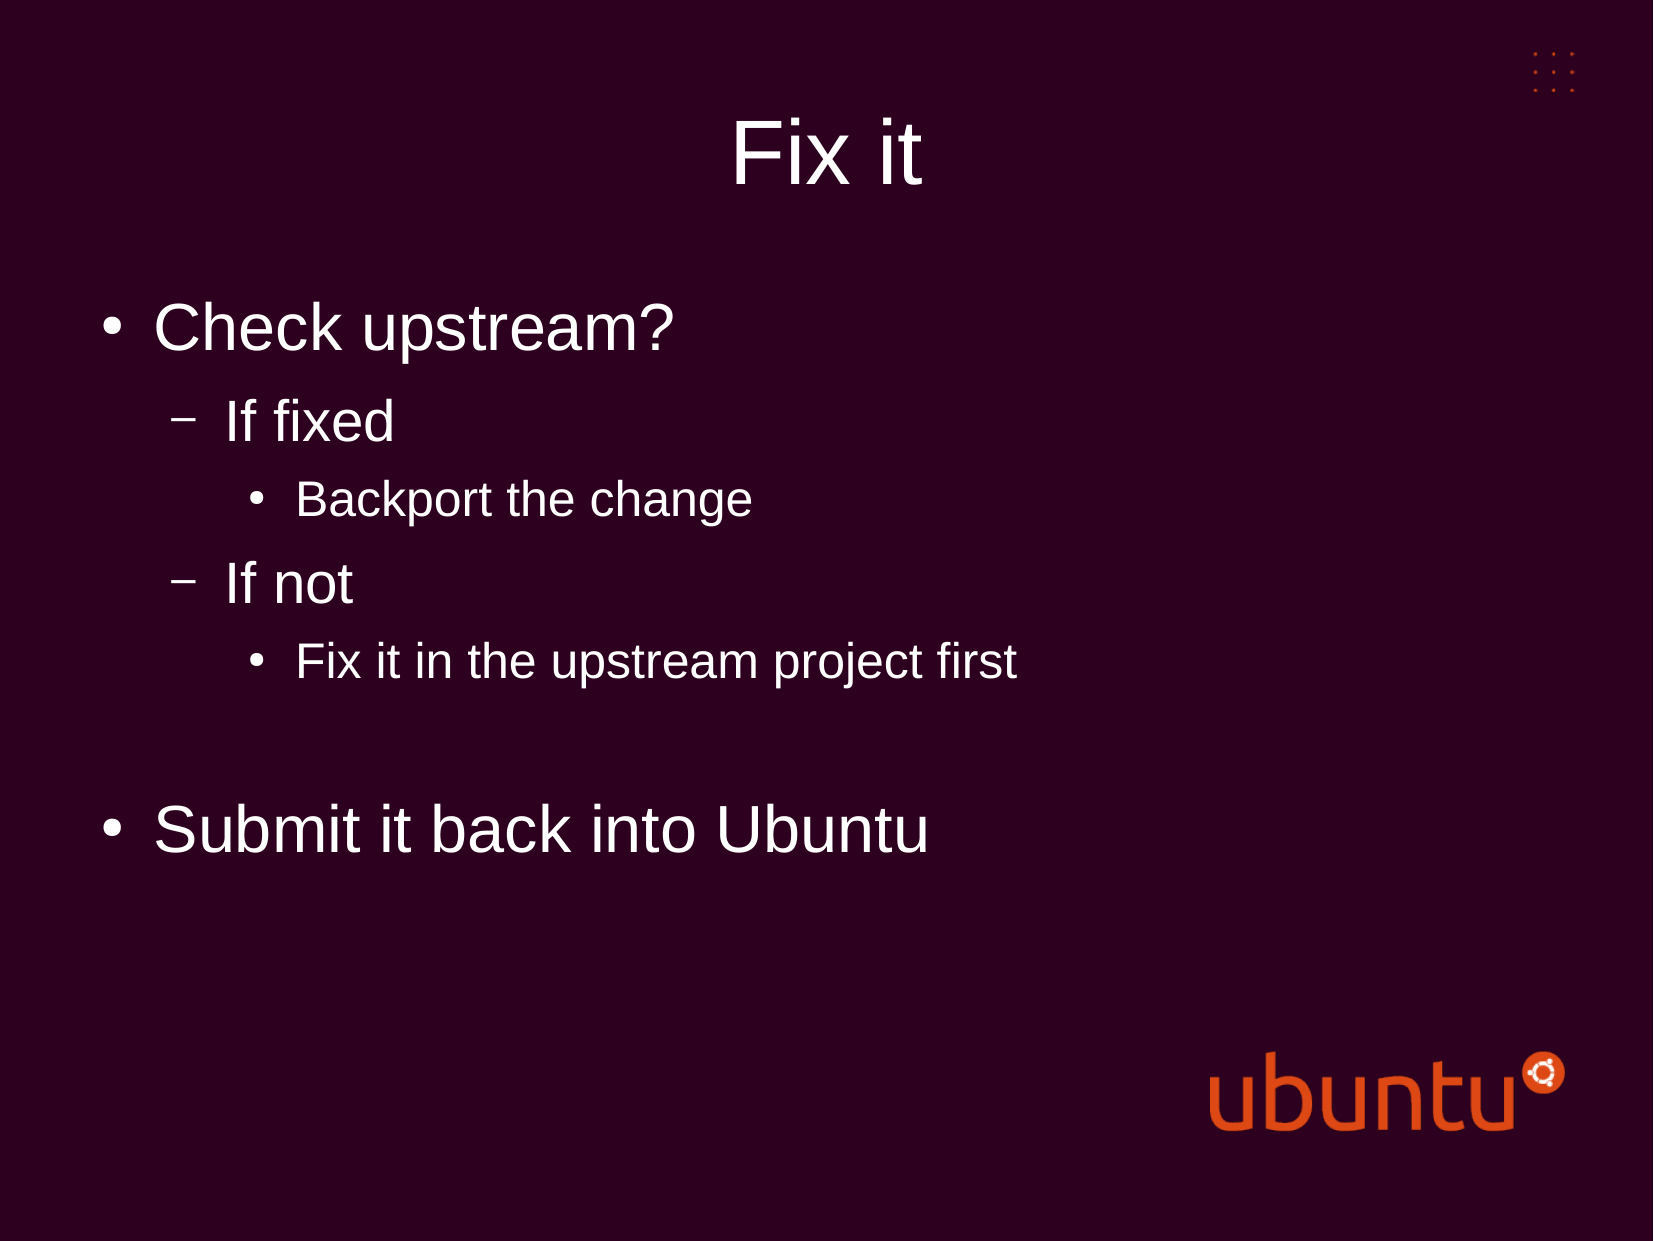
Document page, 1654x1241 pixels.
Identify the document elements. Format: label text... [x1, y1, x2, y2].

list Check upstream? If fixed Backport the change If not Fix it in the upstream project first Submit it back into Ubuntu [82, 290, 1571, 1010]
picture [1121, 960, 1653, 1223]
picture [1571, 49, 1575, 94]
title Fix it [82, 49, 1571, 257]
